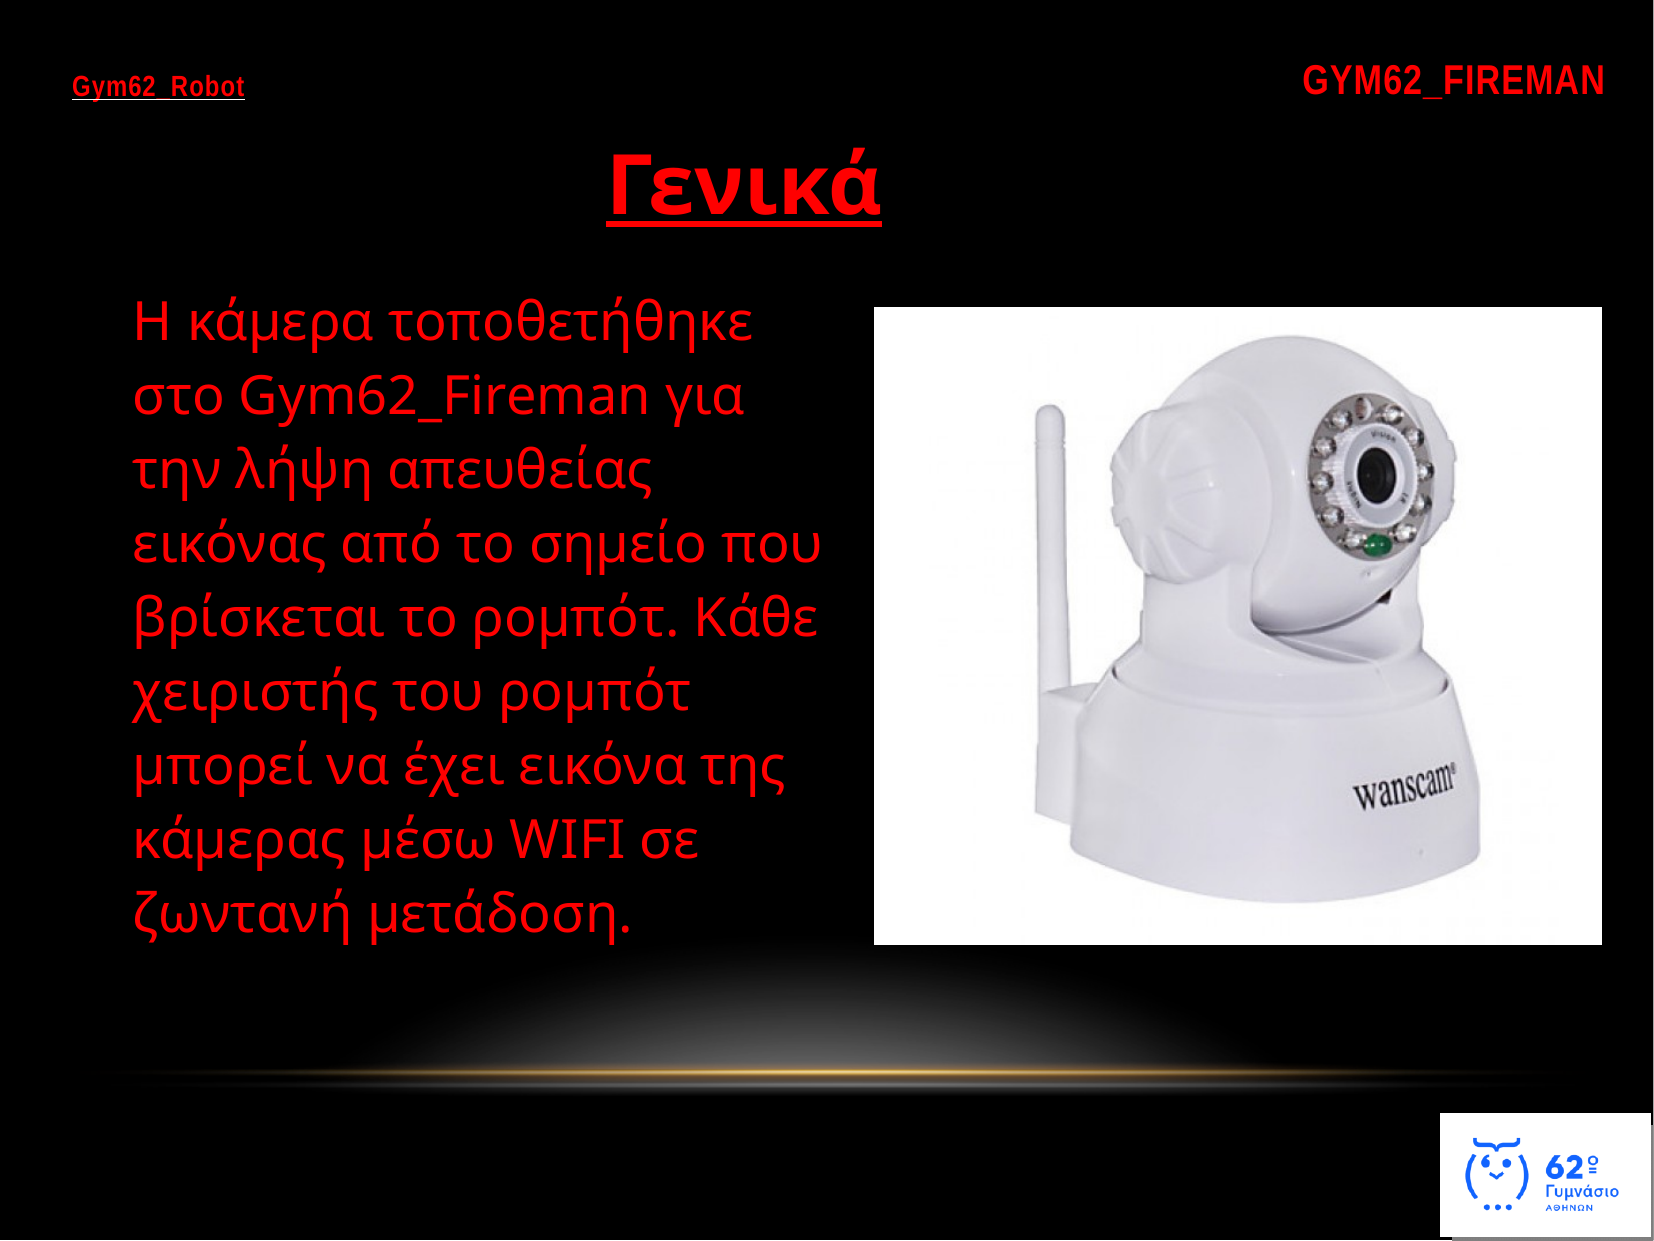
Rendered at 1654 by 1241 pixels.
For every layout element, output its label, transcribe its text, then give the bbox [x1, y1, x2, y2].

picture [0, 0, 1654, 1240]
text_box Gym62_FireMan [1260, 20, 1647, 111]
text_box Γενικά [318, 118, 1170, 249]
text_box Gym62_Robot [41, 41, 276, 111]
text_box Η κάμερα τοποθετήθηκε στο Gym62_Fireman για την λήψη απευθείας εικόνας από το σημείο που βρίσκεται το ρομπότ. Κάθε χειριστής του ρομπότ μπορεί να έχει εικόνα της κάμερας μέσω WIFI σε ζωντανή μετάδοση. [118, 200, 851, 1047]
